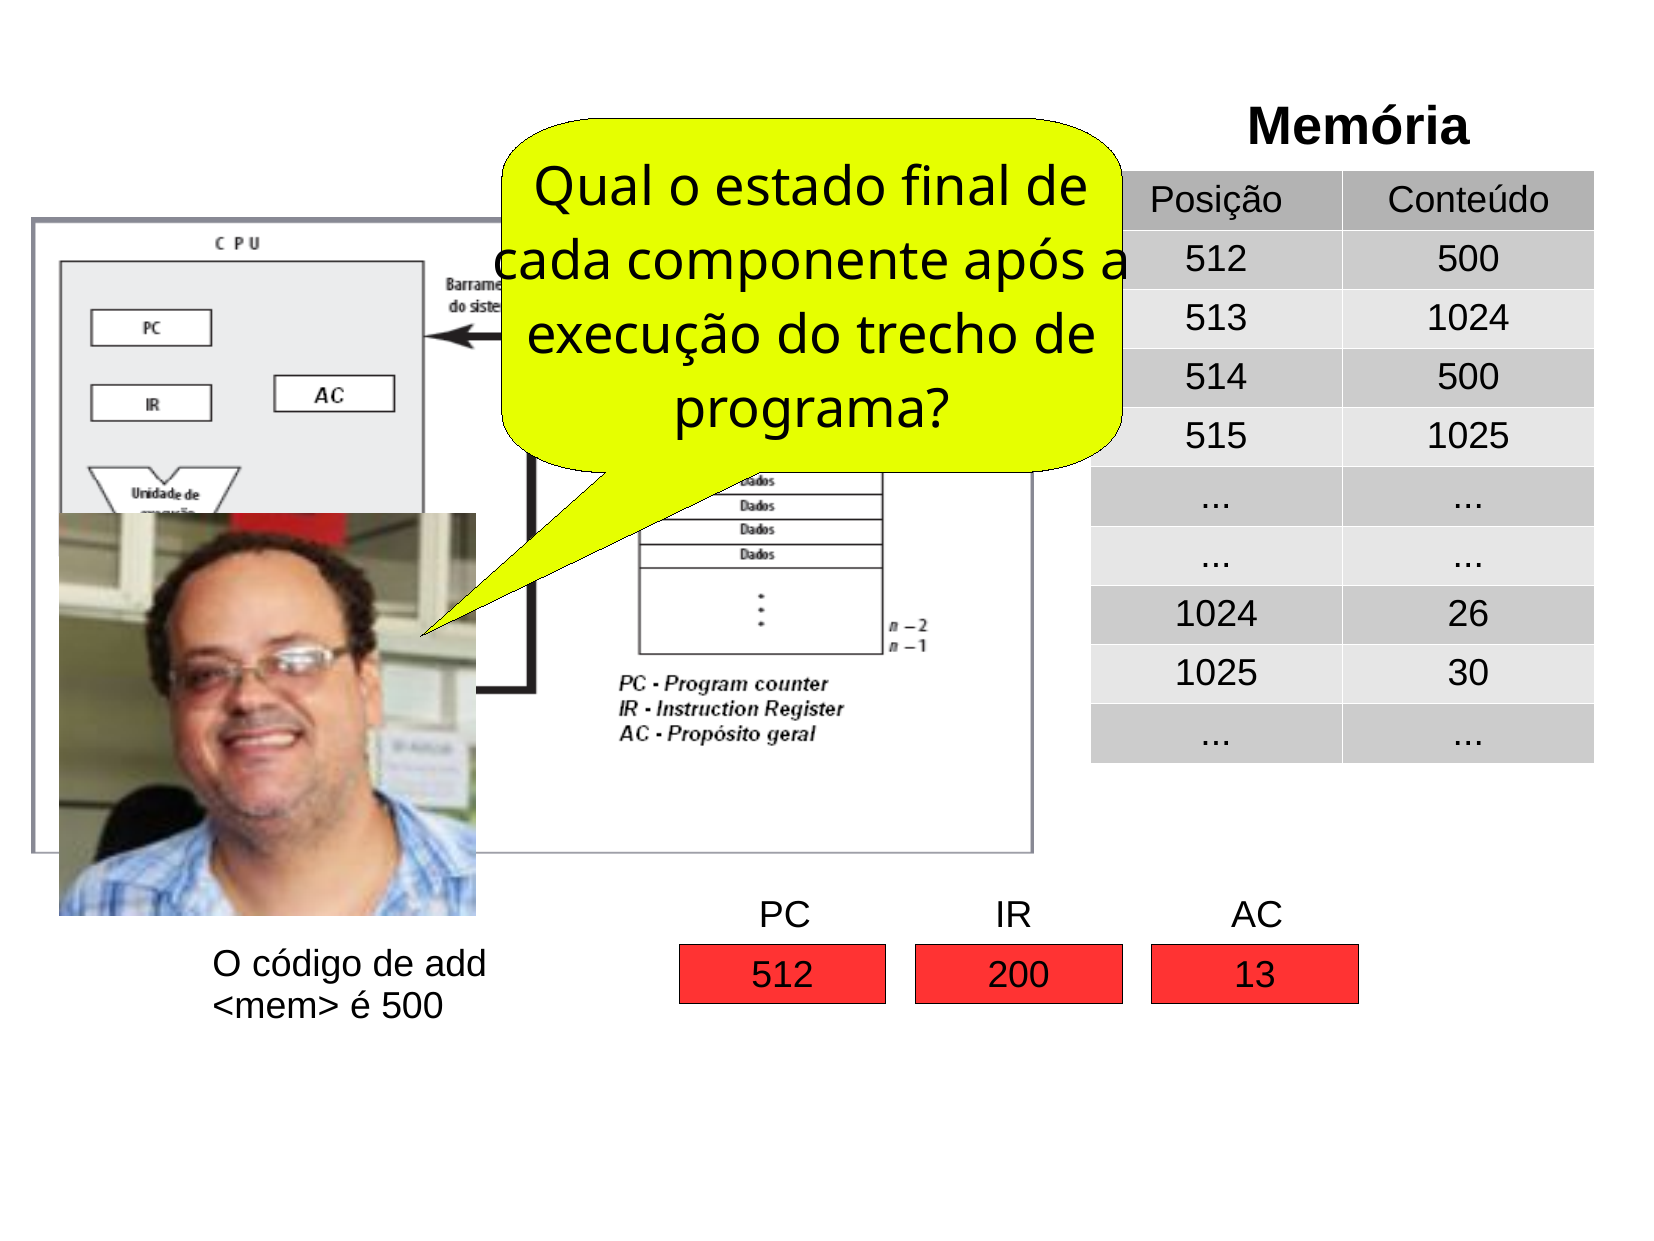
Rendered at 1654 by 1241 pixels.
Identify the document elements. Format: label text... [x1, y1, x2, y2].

table_cell ... [1343, 467, 1594, 526]
text_box 13 [1151, 944, 1359, 1004]
table_header Conteúdo [1343, 171, 1594, 230]
table_cell 1024 [1091, 586, 1342, 644]
table_cell 500 [1343, 349, 1594, 407]
table_cell 1025 [1091, 645, 1342, 703]
table_cell 30 [1343, 645, 1594, 703]
text_box 512 [679, 944, 886, 1004]
table_cell ... [1091, 704, 1342, 763]
text_box Qual o estado final de cada componente após a execução do trecho de programa? [420, 118, 1123, 637]
table_header Posição [1122, 171, 1342, 230]
table_cell ... [1343, 704, 1594, 763]
table_cell ... [1091, 527, 1342, 585]
table_cell 512 [1123, 231, 1342, 289]
text_box IR [980, 885, 1048, 943]
table_cell 500 [1343, 231, 1594, 289]
text_box O código de add <mem> é 500 [197, 934, 502, 1034]
table_cell ... [1091, 467, 1342, 526]
text_box PC [744, 885, 826, 943]
text_box AC [1216, 885, 1299, 943]
text_box 200 [915, 944, 1123, 1004]
table_cell 515 [1091, 408, 1342, 466]
picture [31, 217, 1034, 916]
table_cell 513 [1123, 290, 1342, 348]
table_cell 1025 [1343, 408, 1594, 466]
table_cell 26 [1343, 586, 1594, 644]
table_cell 1024 [1343, 290, 1594, 348]
text_box Memória [1232, 88, 1486, 164]
table_cell ... [1343, 527, 1594, 585]
table_cell 514 [1123, 349, 1342, 407]
